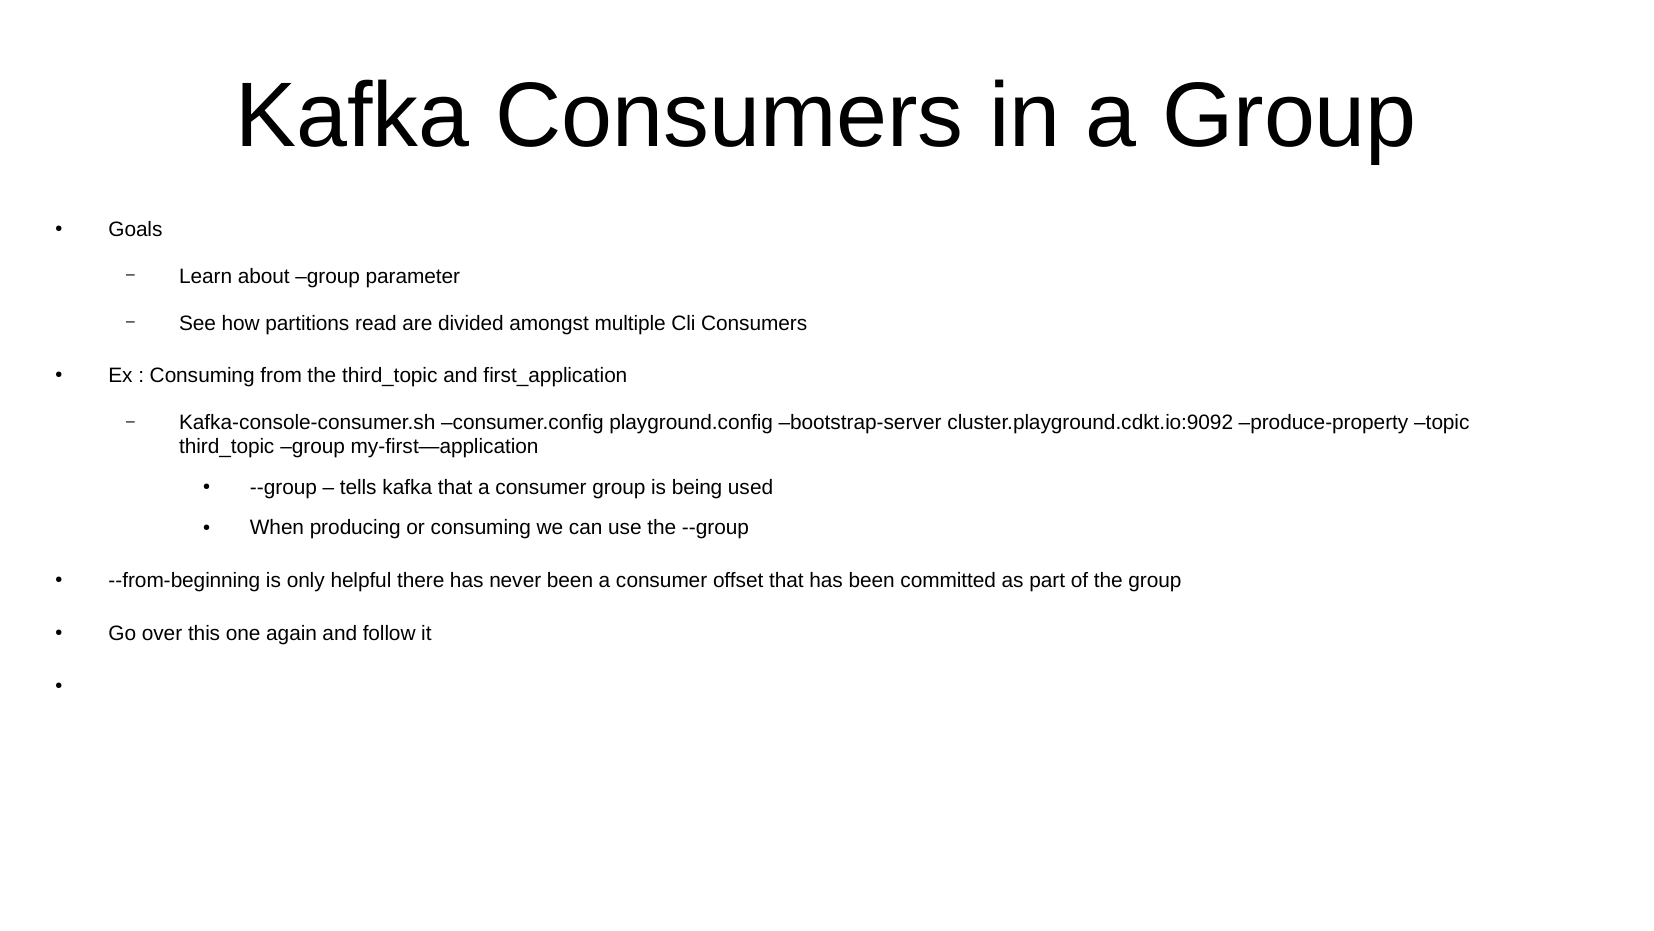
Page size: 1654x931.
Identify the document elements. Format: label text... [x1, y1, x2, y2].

title Kafka Consumers in a Group [82, 37, 1571, 193]
list Goals Learn about –group parameter See how partitions read are divided amongst multiple Cli Consumers Ex : Consuming from the third_topic and first_application Kafka-console-consumer.sh –consumer.config playground.config –bootstrap-server cluster.playground.cdkt.io:9092 –produce-property –topic third_topic –group my-first—application --group – tells kafka that a consumer group is being used When producing or consuming we can use the --group --from-beginning is only helpful there has never been a consumer offset that has been committed as part of the group Go over this one again and follow it [37, 217, 1571, 863]
